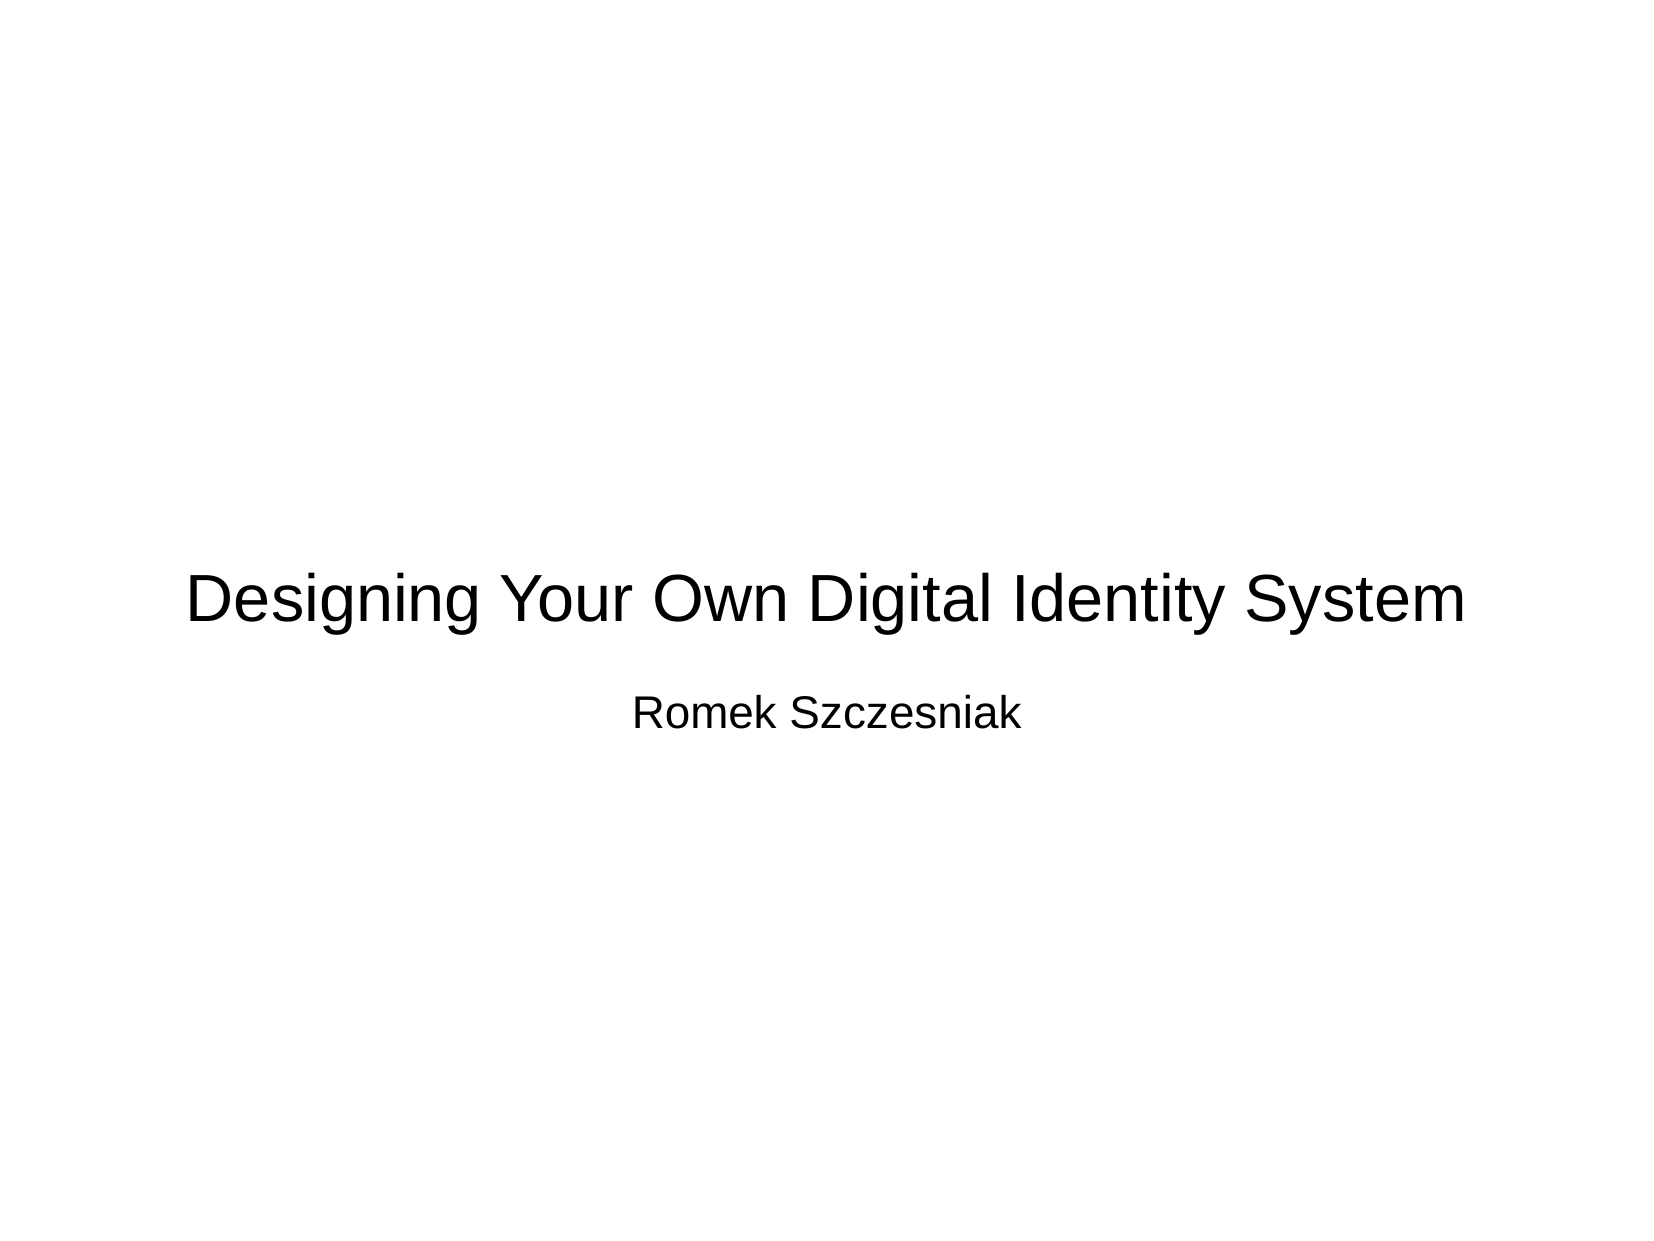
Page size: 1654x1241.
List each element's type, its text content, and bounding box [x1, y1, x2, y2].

subtitle Designing Your Own Digital Identity System Romek Szczesniak [82, 290, 1571, 1010]
